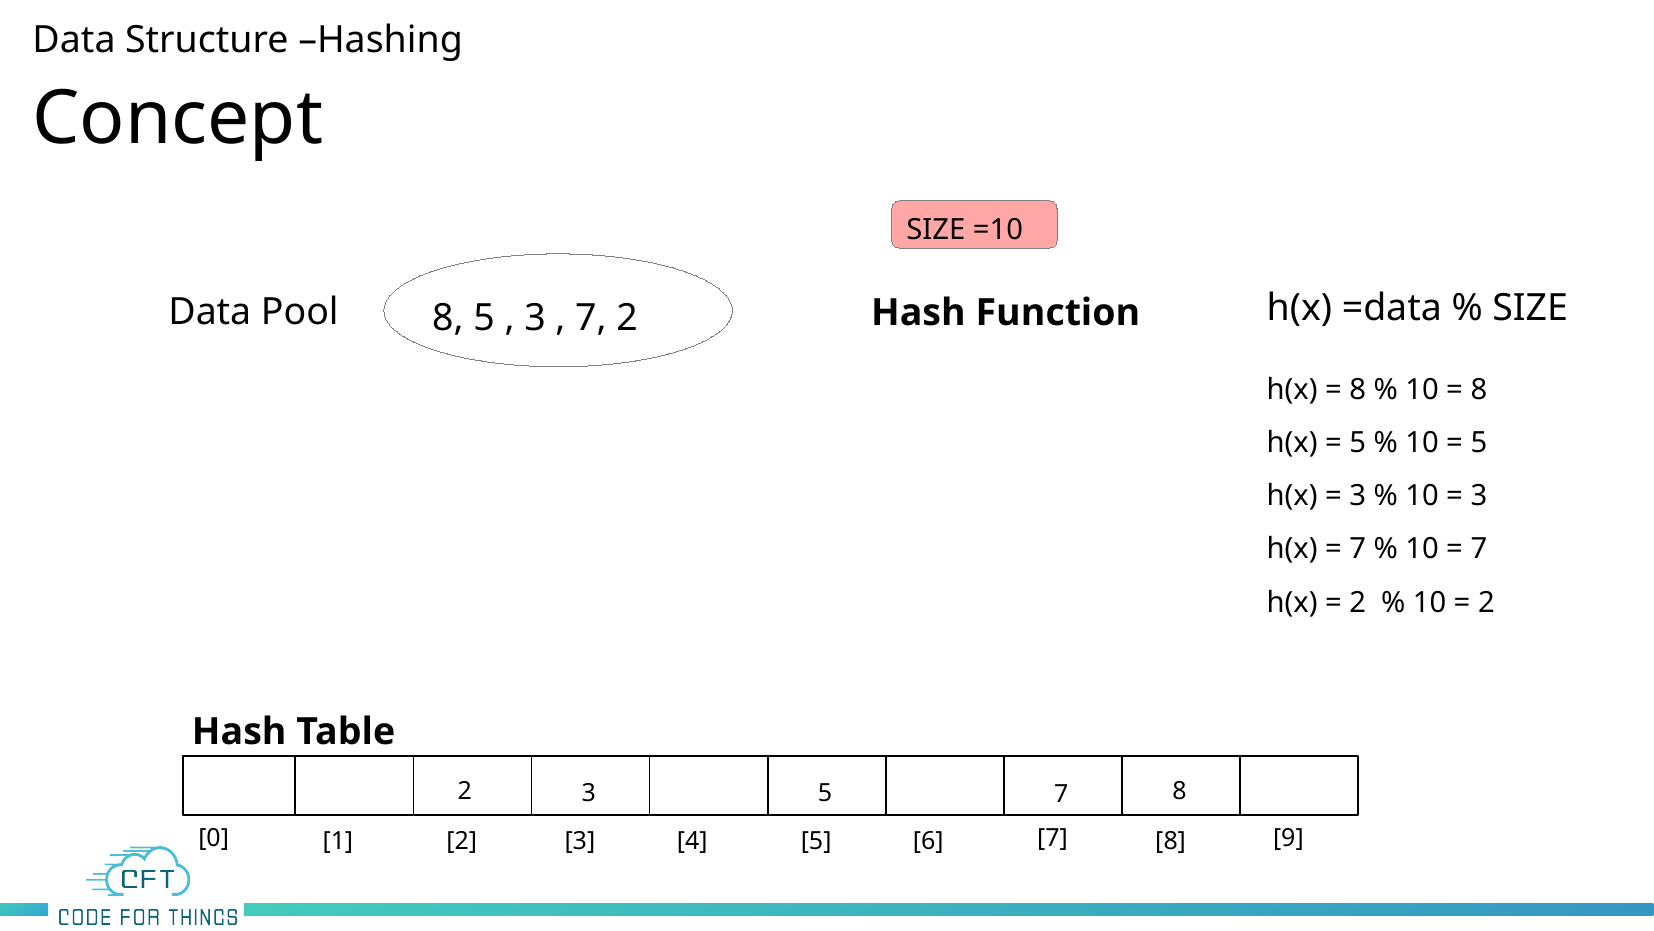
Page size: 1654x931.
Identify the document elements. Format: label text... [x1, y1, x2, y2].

text_box [3] [543, 814, 644, 860]
text_box Data Pool [118, 276, 402, 342]
text_box [7] [1015, 812, 1117, 857]
text_box h(x) = 7 % 10 = 7 [1216, 519, 1654, 573]
text_box h(x) =data % SIZE [1216, 272, 1654, 337]
text_box 2 [442, 765, 491, 810]
text_box [2] [425, 814, 526, 860]
text_box [6] [891, 814, 993, 860]
text_box [8] [1133, 814, 1235, 860]
text_box h(x) = 8 % 10 = 8 [1216, 361, 1654, 413]
text_box [5] [779, 814, 880, 860]
text_box 8 [1157, 765, 1205, 810]
text_box Hash Table [141, 696, 461, 756]
text_box [9] [1251, 812, 1353, 857]
text_box h(x) = 5 % 10 = 5 [1216, 413, 1654, 478]
text_box 8, 5 , 3 , 7, 2 [402, 283, 709, 342]
text_box [4] [655, 814, 756, 860]
text_box 7 [1039, 768, 1087, 813]
text_box Hash Function [820, 278, 1216, 337]
text_box [1] [301, 814, 402, 860]
text_box [405, 253, 733, 339]
text_box SIZE =10 [891, 200, 1058, 250]
text_box 5 [803, 767, 851, 812]
text_box h(x) = 3 % 10 = 3 [1216, 478, 1654, 519]
text_box [183, 755, 1359, 815]
text_box [0] [177, 812, 278, 857]
text_box h(x) = 2 % 10 = 2 [1216, 573, 1654, 638]
text_box 3 [566, 767, 615, 812]
picture [59, 846, 237, 925]
title Data Structure –Hashing Concept [32, 12, 1184, 166]
text_box [413, 342, 703, 367]
